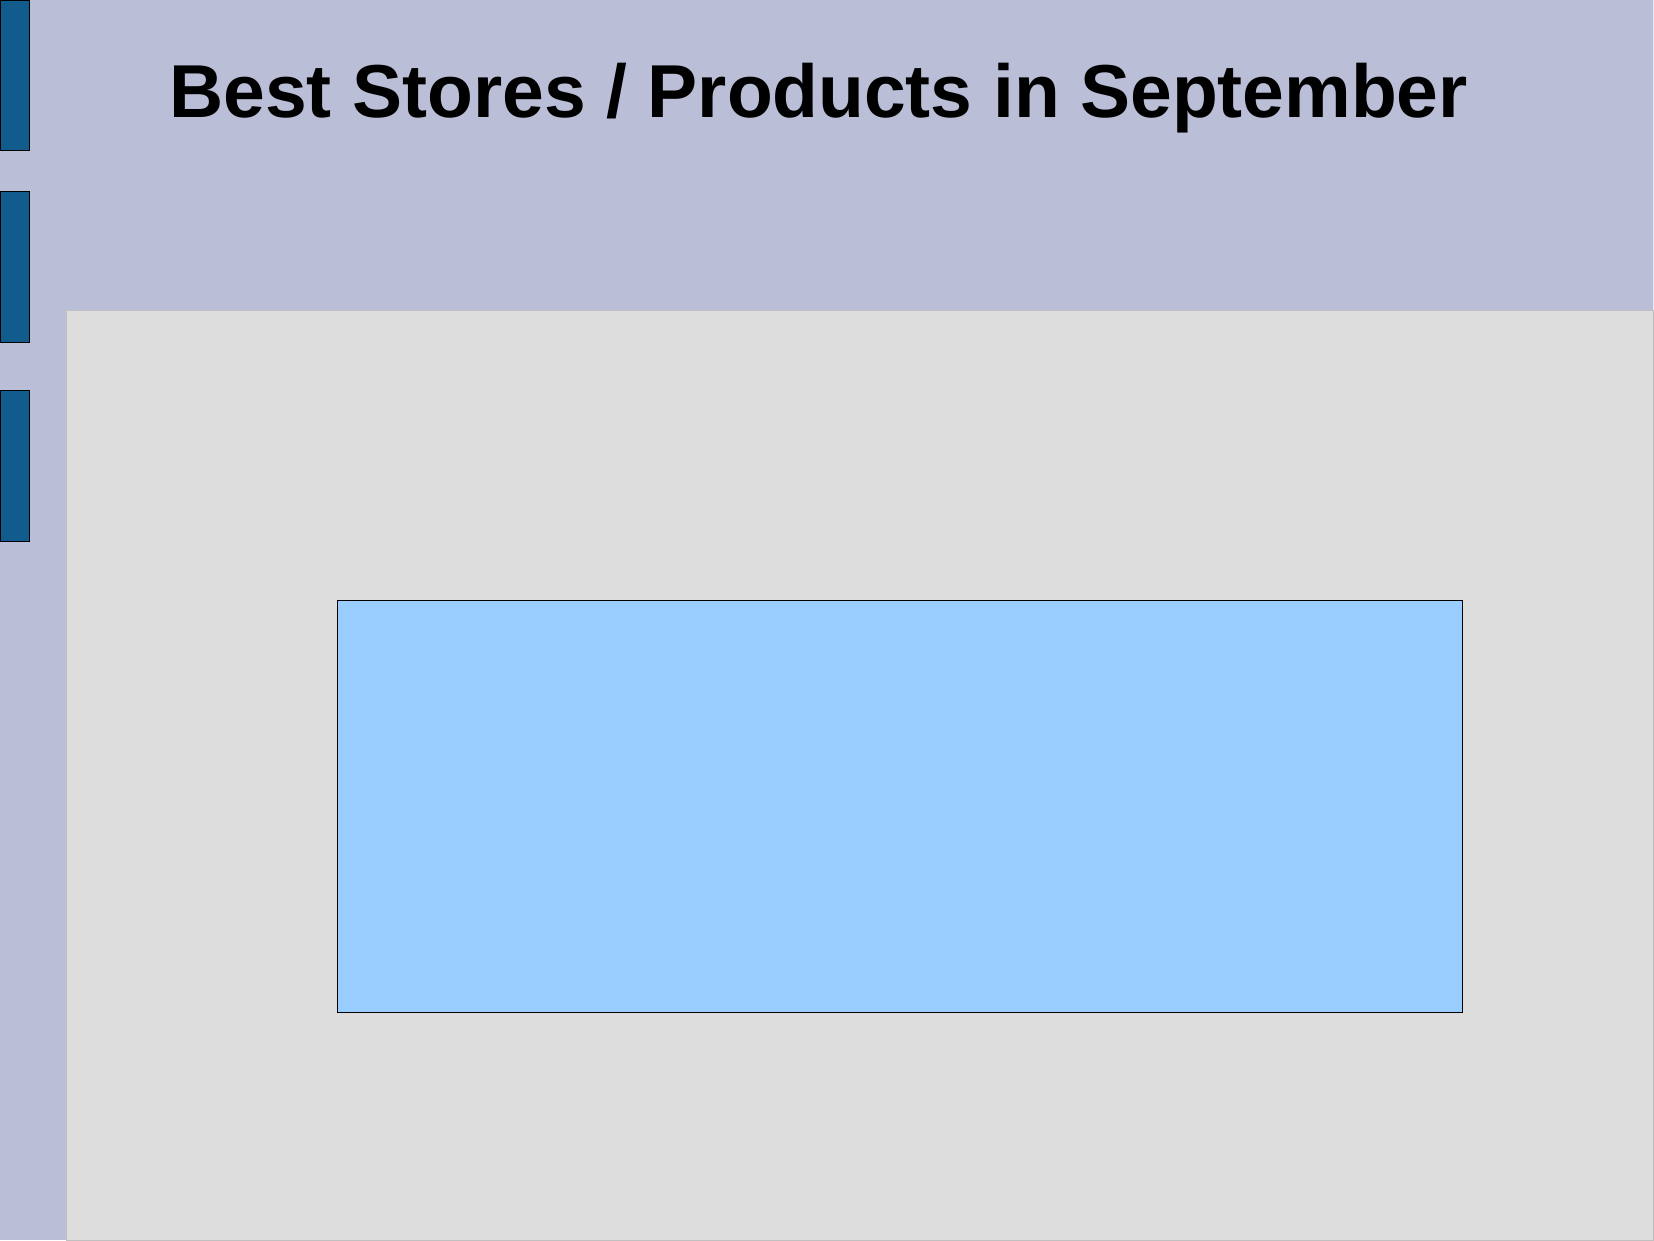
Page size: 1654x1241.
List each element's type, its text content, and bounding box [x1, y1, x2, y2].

title Best Stores / Products in September [75, 37, 1564, 151]
text_box [337, 600, 1463, 1013]
